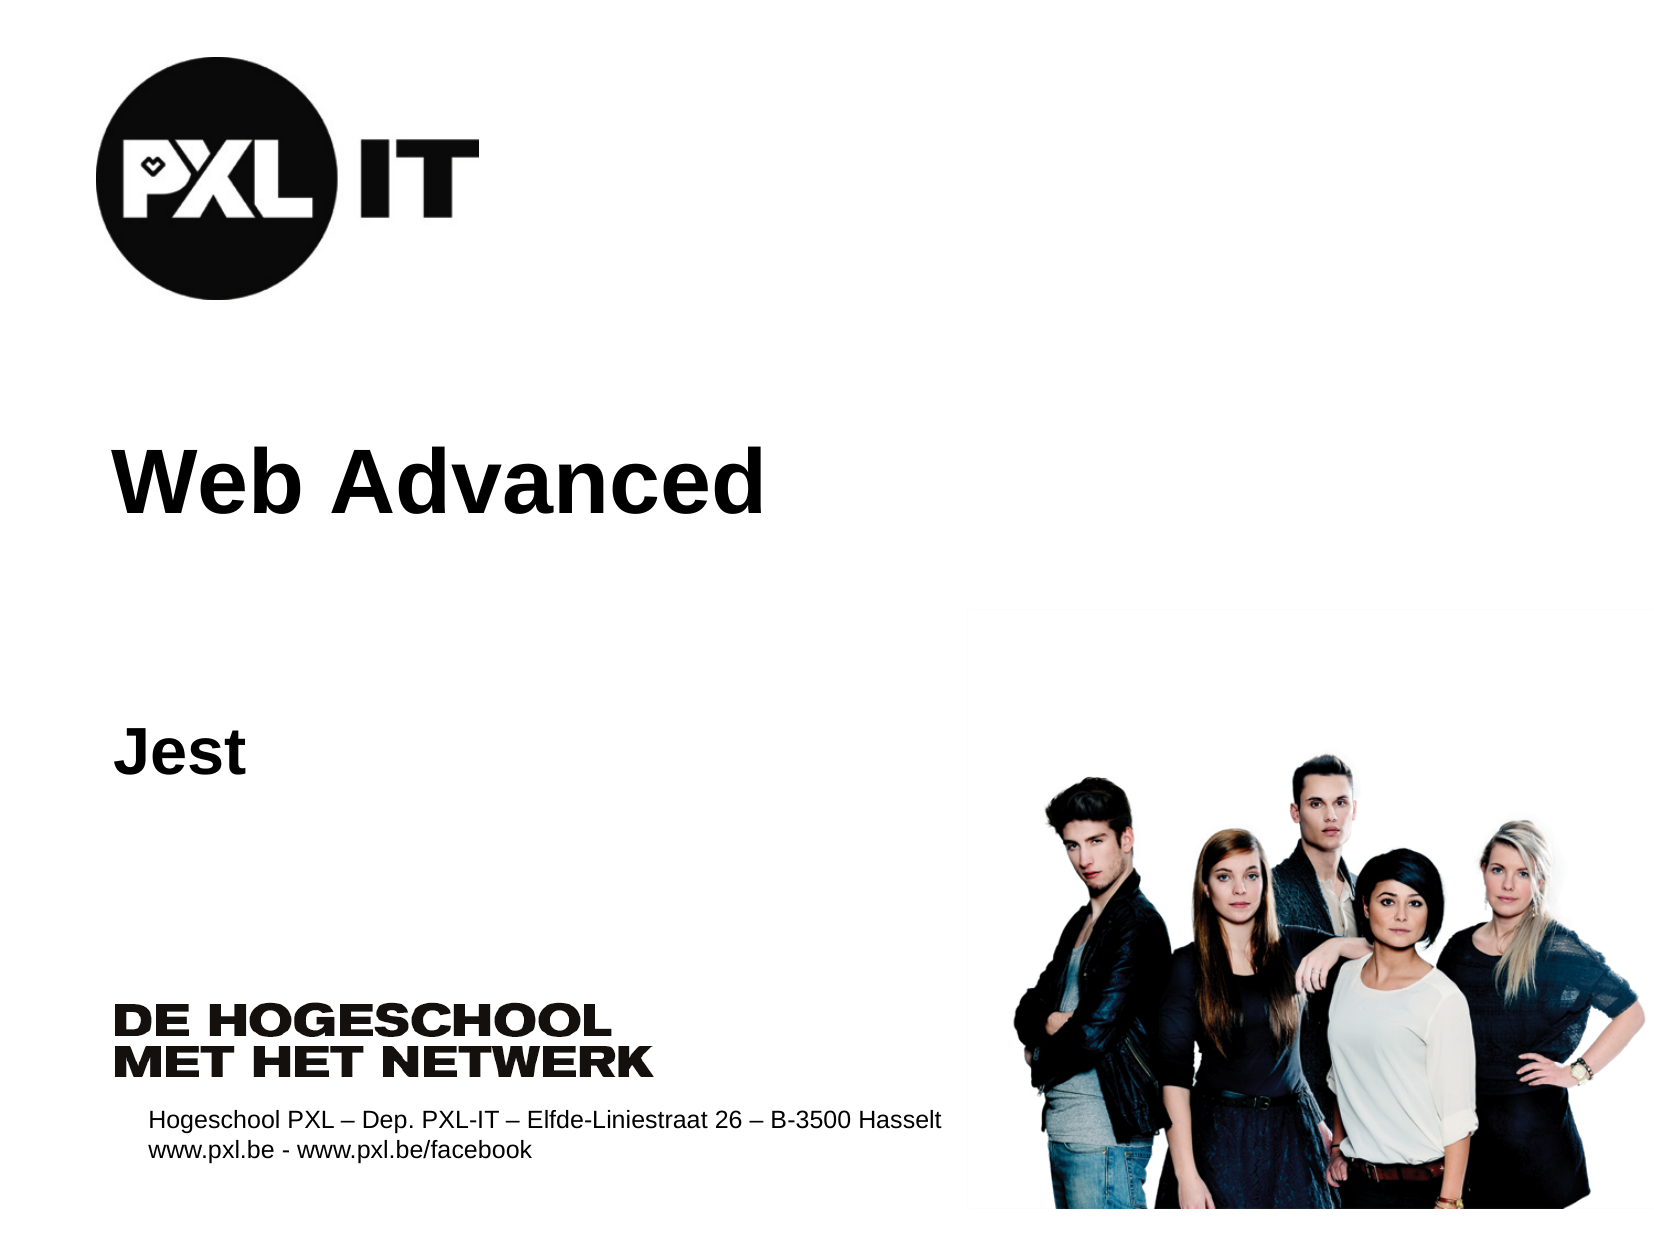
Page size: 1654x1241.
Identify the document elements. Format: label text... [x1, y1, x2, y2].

picture [96, 57, 479, 300]
picture [967, 609, 1654, 1209]
picture [115, 1002, 654, 1077]
text_box Web Advanced [96, 344, 1502, 611]
text_box Jest [98, 700, 968, 907]
